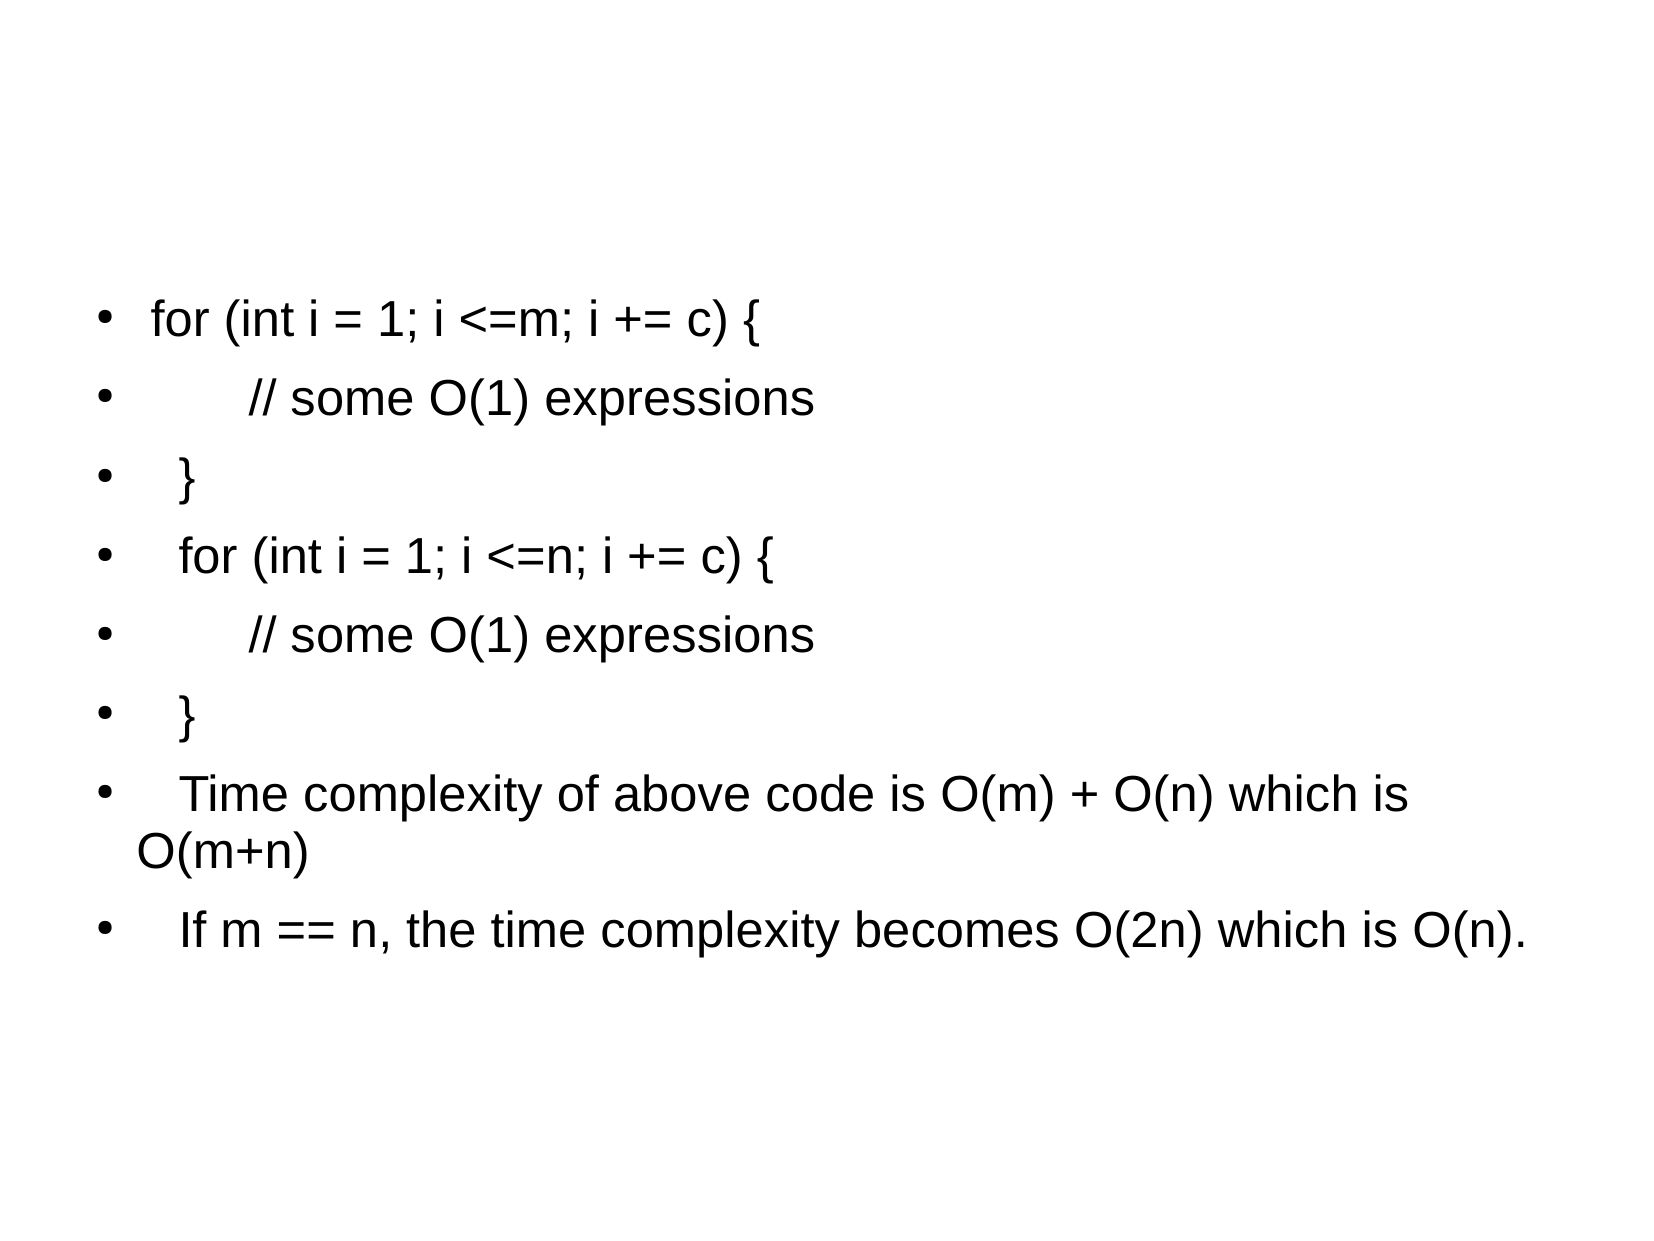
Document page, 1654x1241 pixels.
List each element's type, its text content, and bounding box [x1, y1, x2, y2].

list for (int i = 1; i <=m; i += c) { // some O(1) expressions } for (int i = 1; i <=n; i += c) { // some O(1) expressions } Time complexity of above code is O(m) + O(n) which is O(m+n) If m == n, the time complexity becomes O(2n) which is O(n). [82, 290, 1571, 1010]
